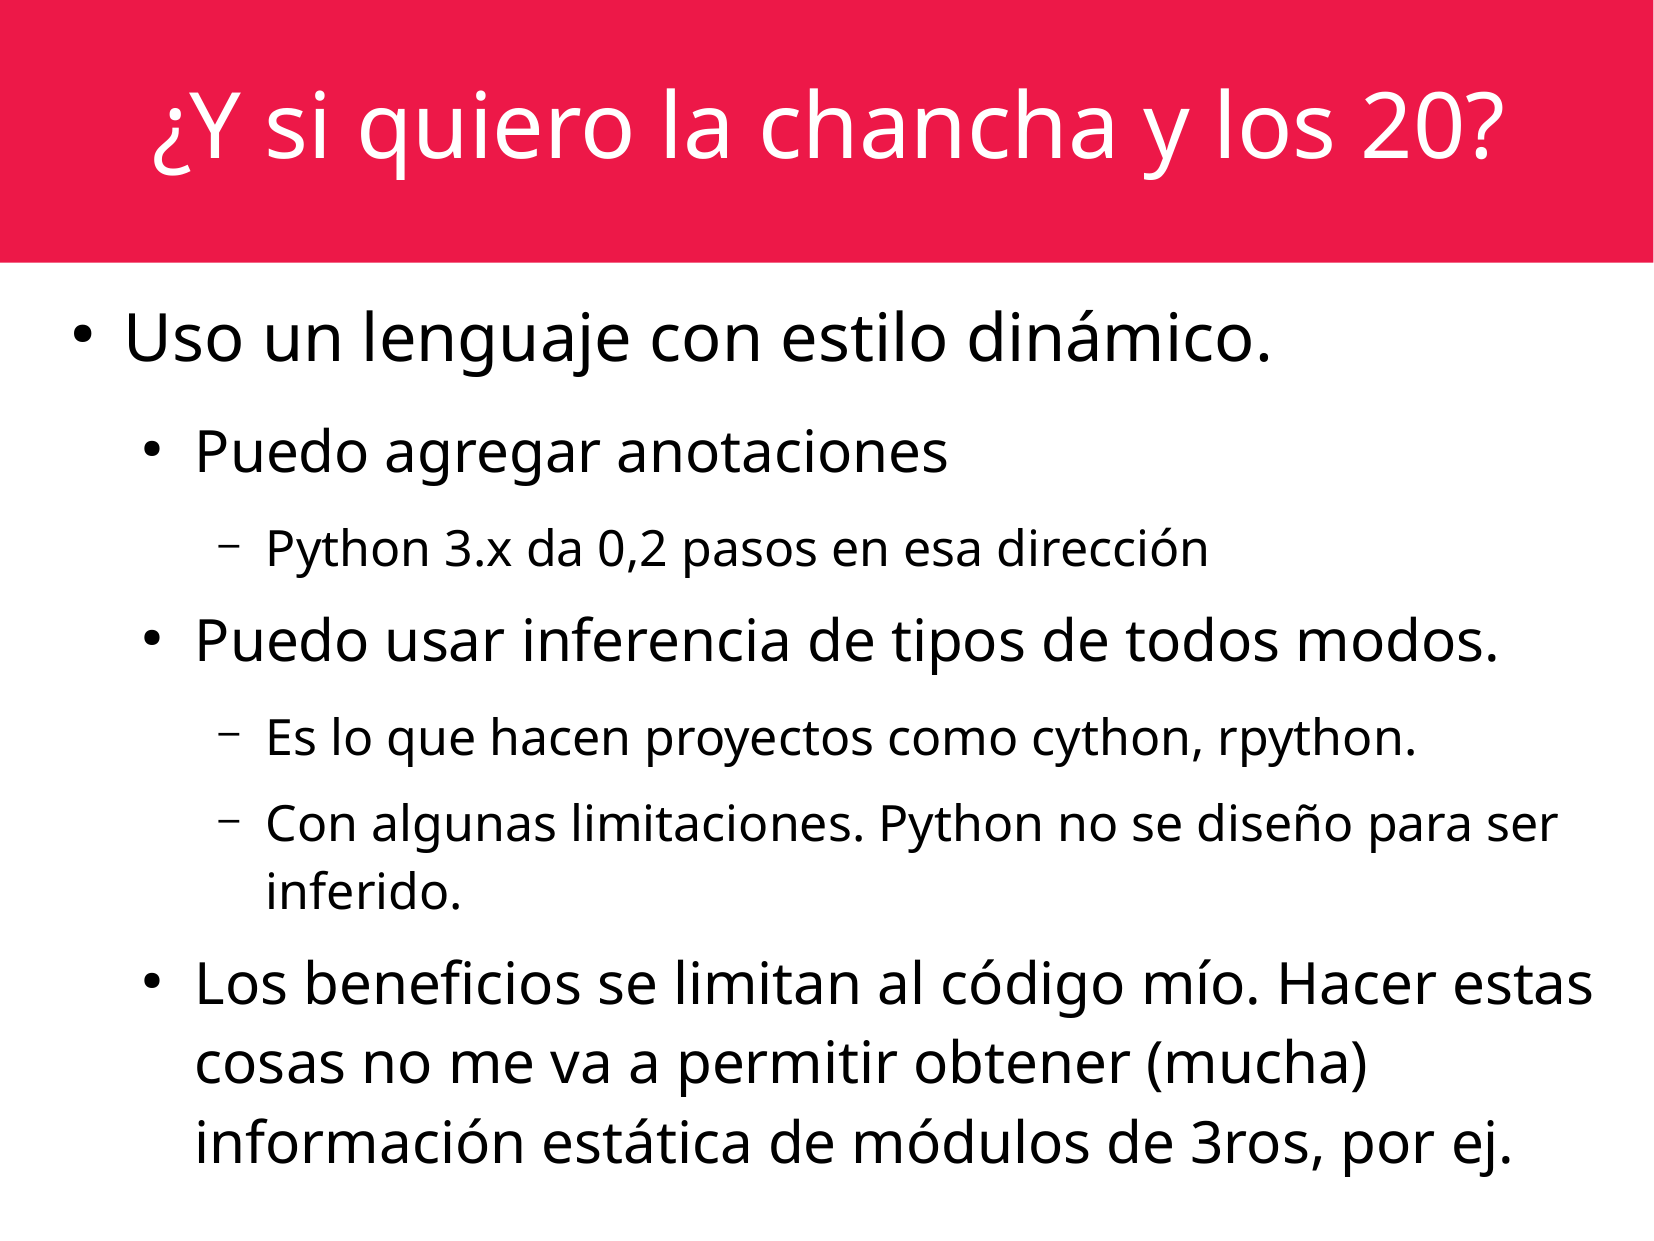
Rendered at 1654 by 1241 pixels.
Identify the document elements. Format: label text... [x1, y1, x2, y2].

list Uso un lenguaje con estilo dinámico. Puedo agregar anotaciones Python 3.x da 0,2 pasos en esa dirección Puedo usar inferencia de tipos de todos modos. Es lo que hacen proyectos como cython, rpython. Con algunas limitaciones. Python no se diseño para ser inferido. Los beneficios se limitan al código mío. Hacer estas cosas no me va a permitir obtener (mucha) información estática de módulos de 3ros, por ej. [53, 290, 1613, 1241]
title ¿Y si quiero la chancha y los 20? [47, 19, 1613, 228]
